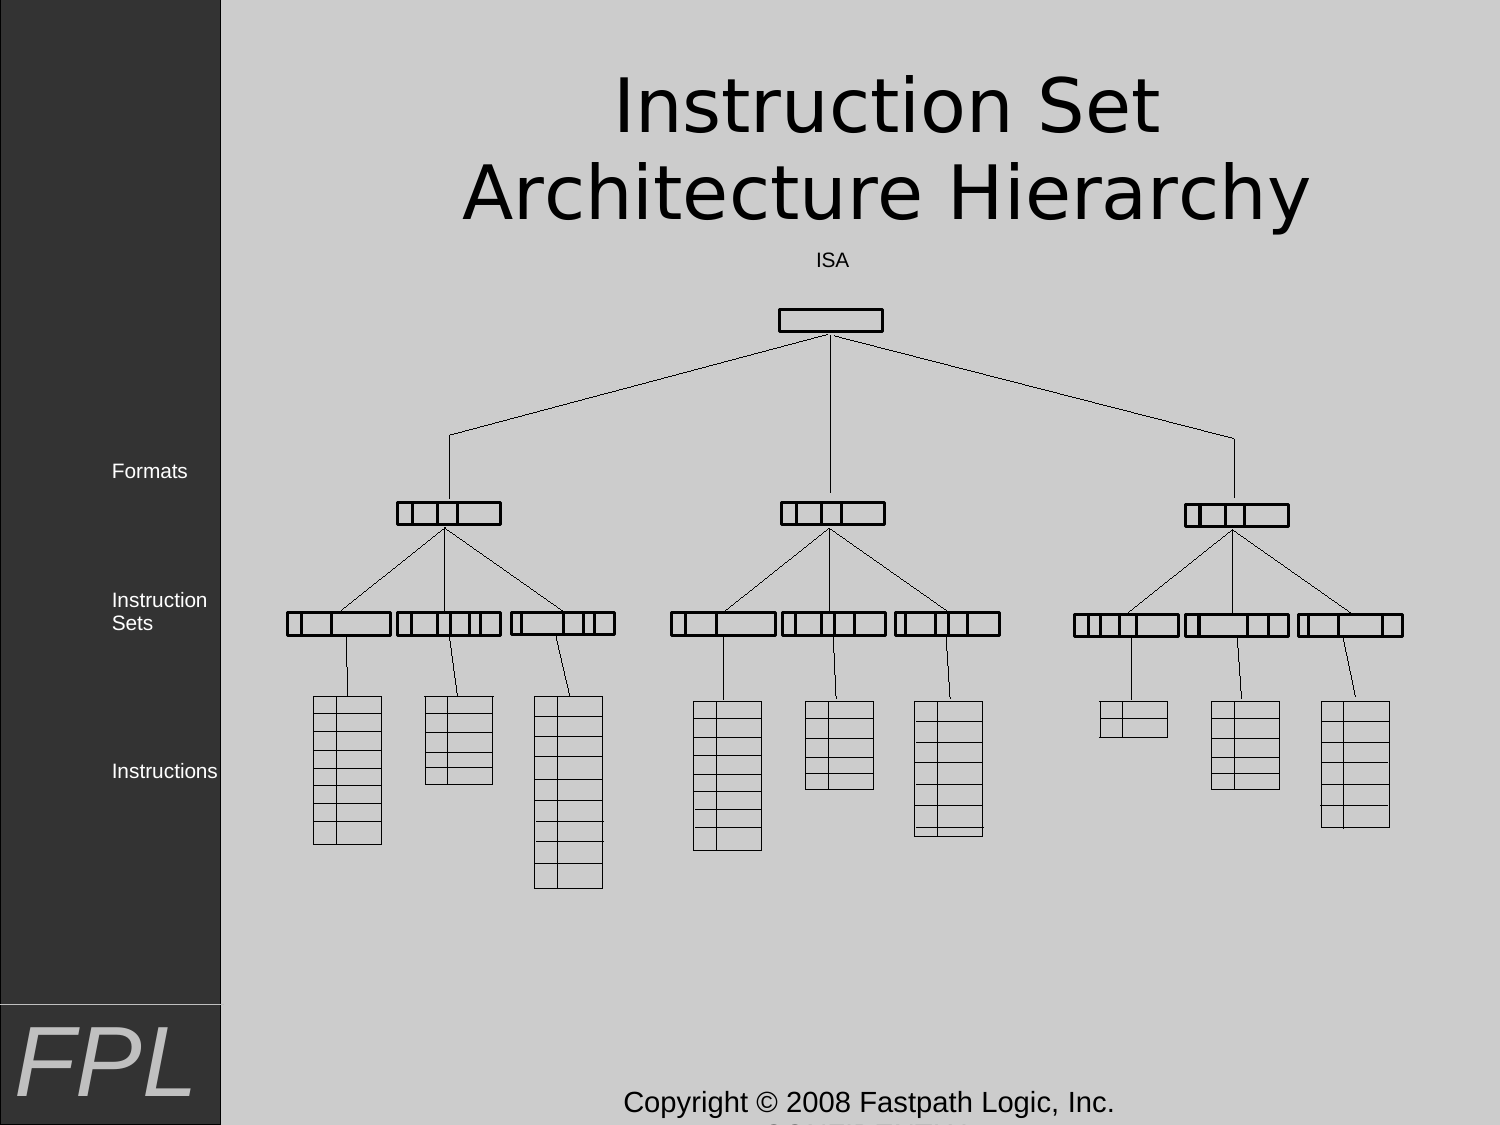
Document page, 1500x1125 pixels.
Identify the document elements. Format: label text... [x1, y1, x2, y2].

text_box Instructions [97, 751, 283, 841]
text_box Formats [97, 452, 242, 566]
text_box ISA [801, 241, 887, 334]
title Instruction Set Architecture Hierarchy [387, 52, 1388, 248]
text_box Instruction Sets [97, 581, 276, 725]
